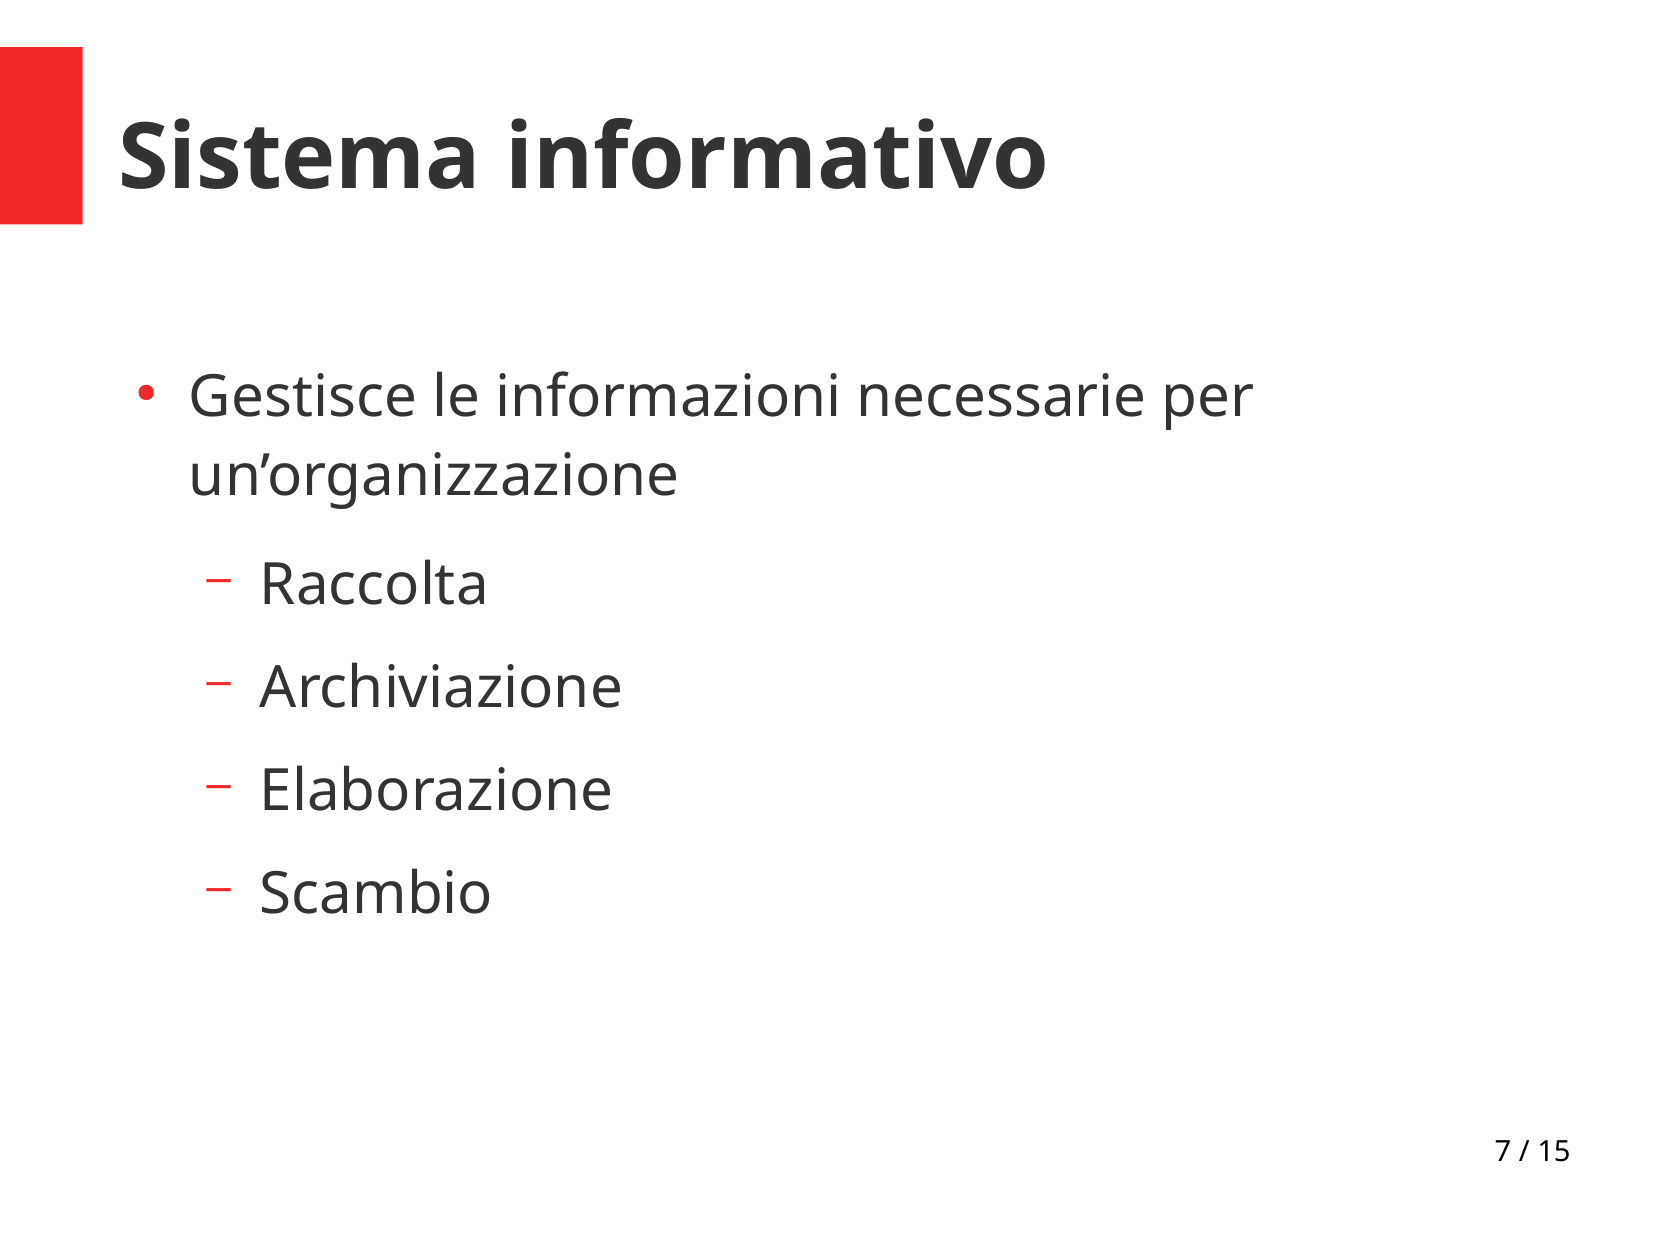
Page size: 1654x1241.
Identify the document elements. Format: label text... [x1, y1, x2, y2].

list Gestisce le informazioni necessarie per un’organizzazione Raccolta Archiviazione Elaborazione Scambio [118, 354, 1536, 1074]
title Sistema informativo [118, 49, 1571, 257]
